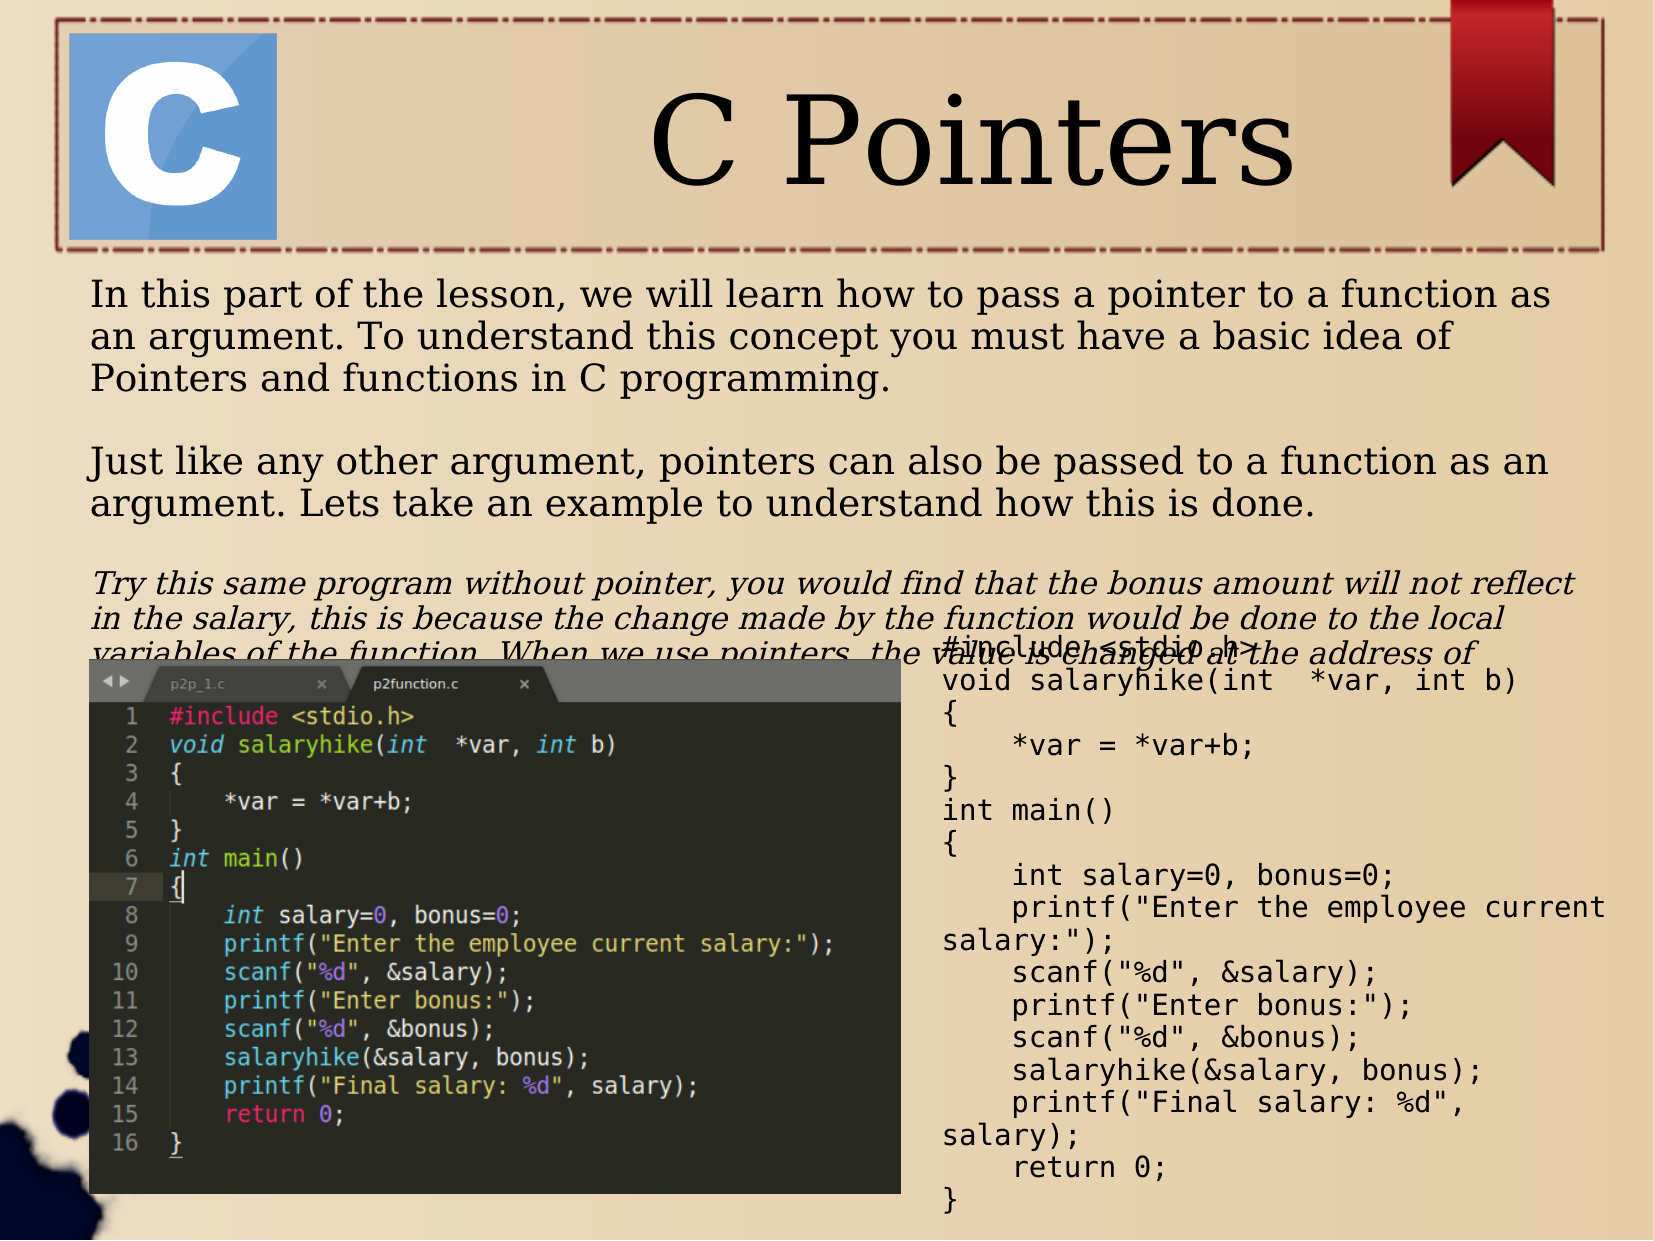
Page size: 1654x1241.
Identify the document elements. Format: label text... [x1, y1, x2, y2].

title C Pointers [495, 47, 1413, 229]
text_box In this part of the lesson, we will learn how to pass a pointer to a function as an argument. To understand this concept you must have a basic idea of Pointers and functions in C programming. Just like any other argument, pointers can also be passed to a function as an argument. Lets take an example to understand how this is done. Try this same program without pointer, you would find that the bonus amount will not reflect in the salary, this is because the change made by the function would be done to the local variables of the function. When we use pointers, the value is changed at the address of variable [75, 266, 1606, 637]
picture [0, 0, 1654, 1240]
text_box #include <stdio.h> void salaryhike(int *var, int b) { *var = *var+b; } int main() { int salary=0, bonus=0; printf("Enter the employee current salary:"); scanf("%d", &salary); printf("Enter bonus:"); scanf("%d", &bonus); salaryhike(&salary, bonus); printf("Final salary: %d", salary); return 0; } [926, 624, 1632, 1225]
